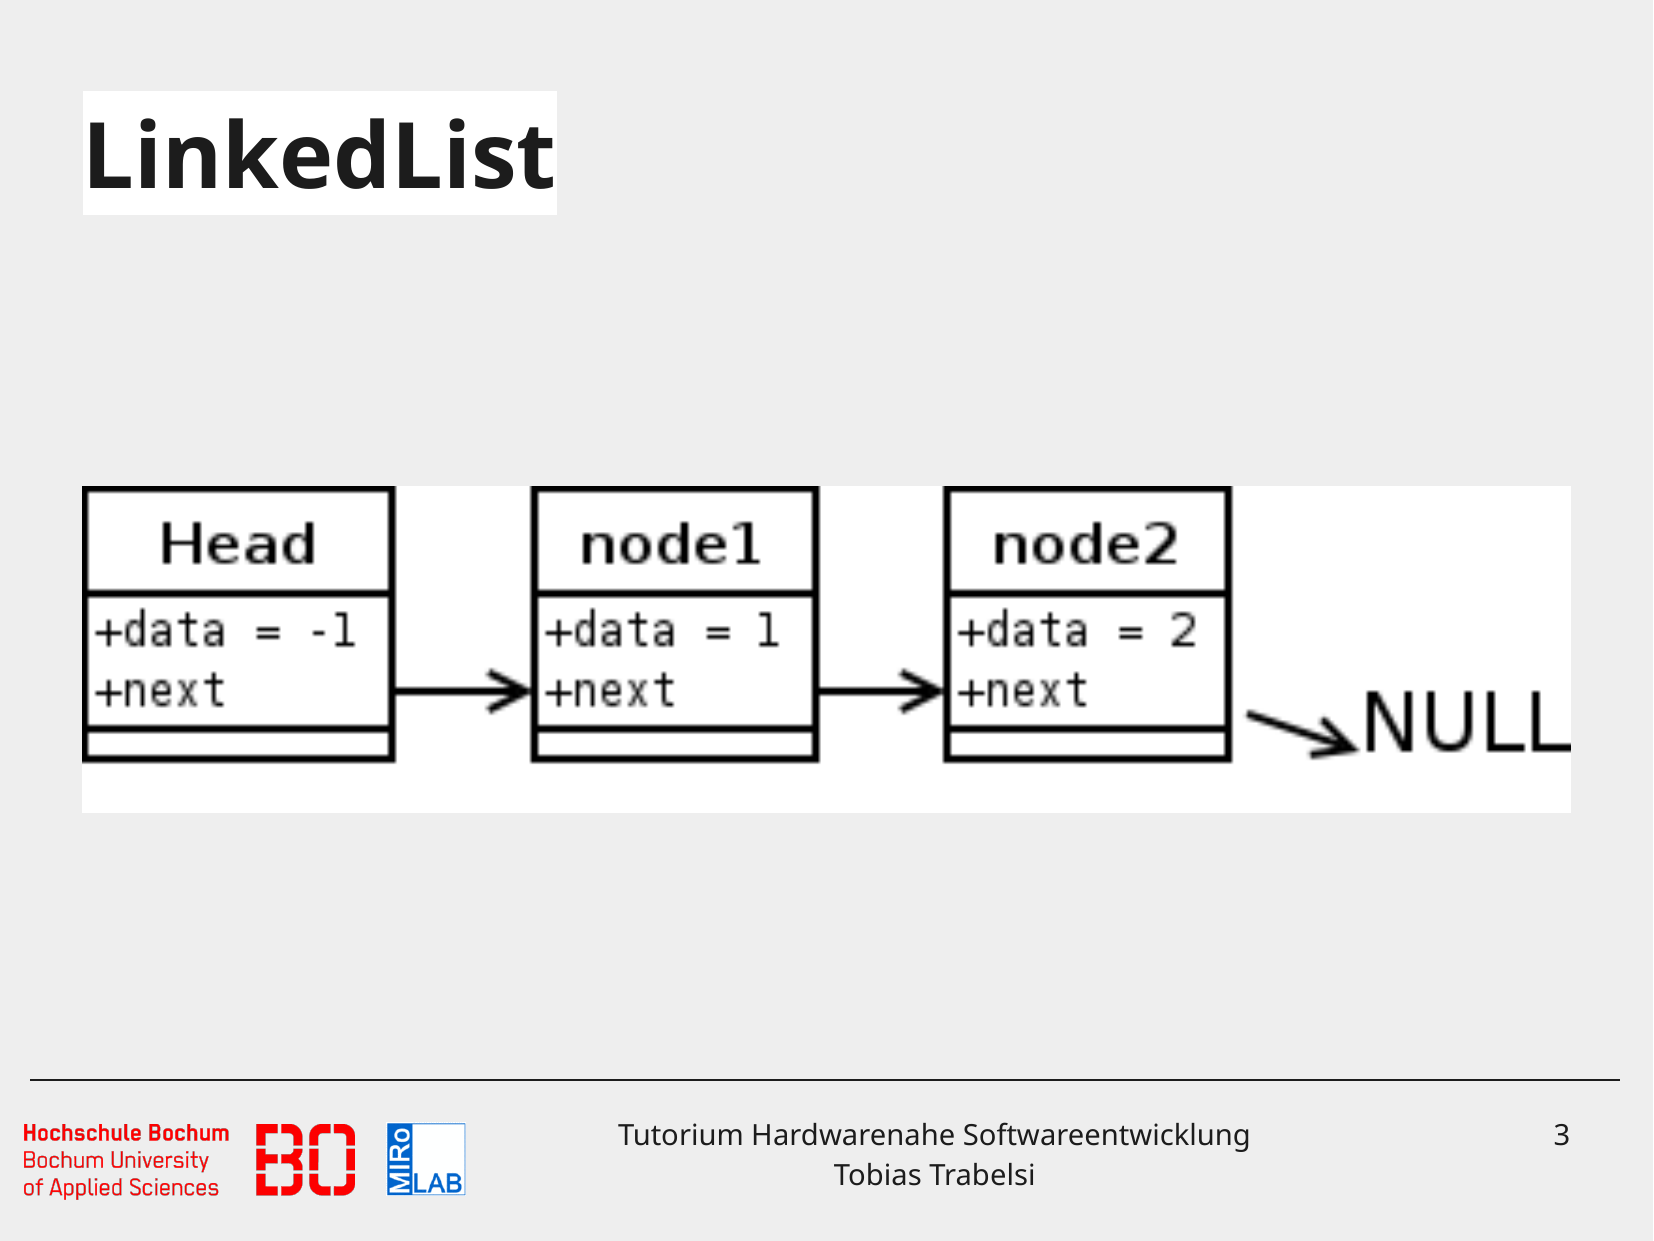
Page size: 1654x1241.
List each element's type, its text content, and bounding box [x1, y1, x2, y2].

title LinkedList [82, 49, 1561, 257]
picture [386, 1122, 466, 1196]
picture [82, 486, 1571, 813]
picture [24, 1124, 355, 1200]
